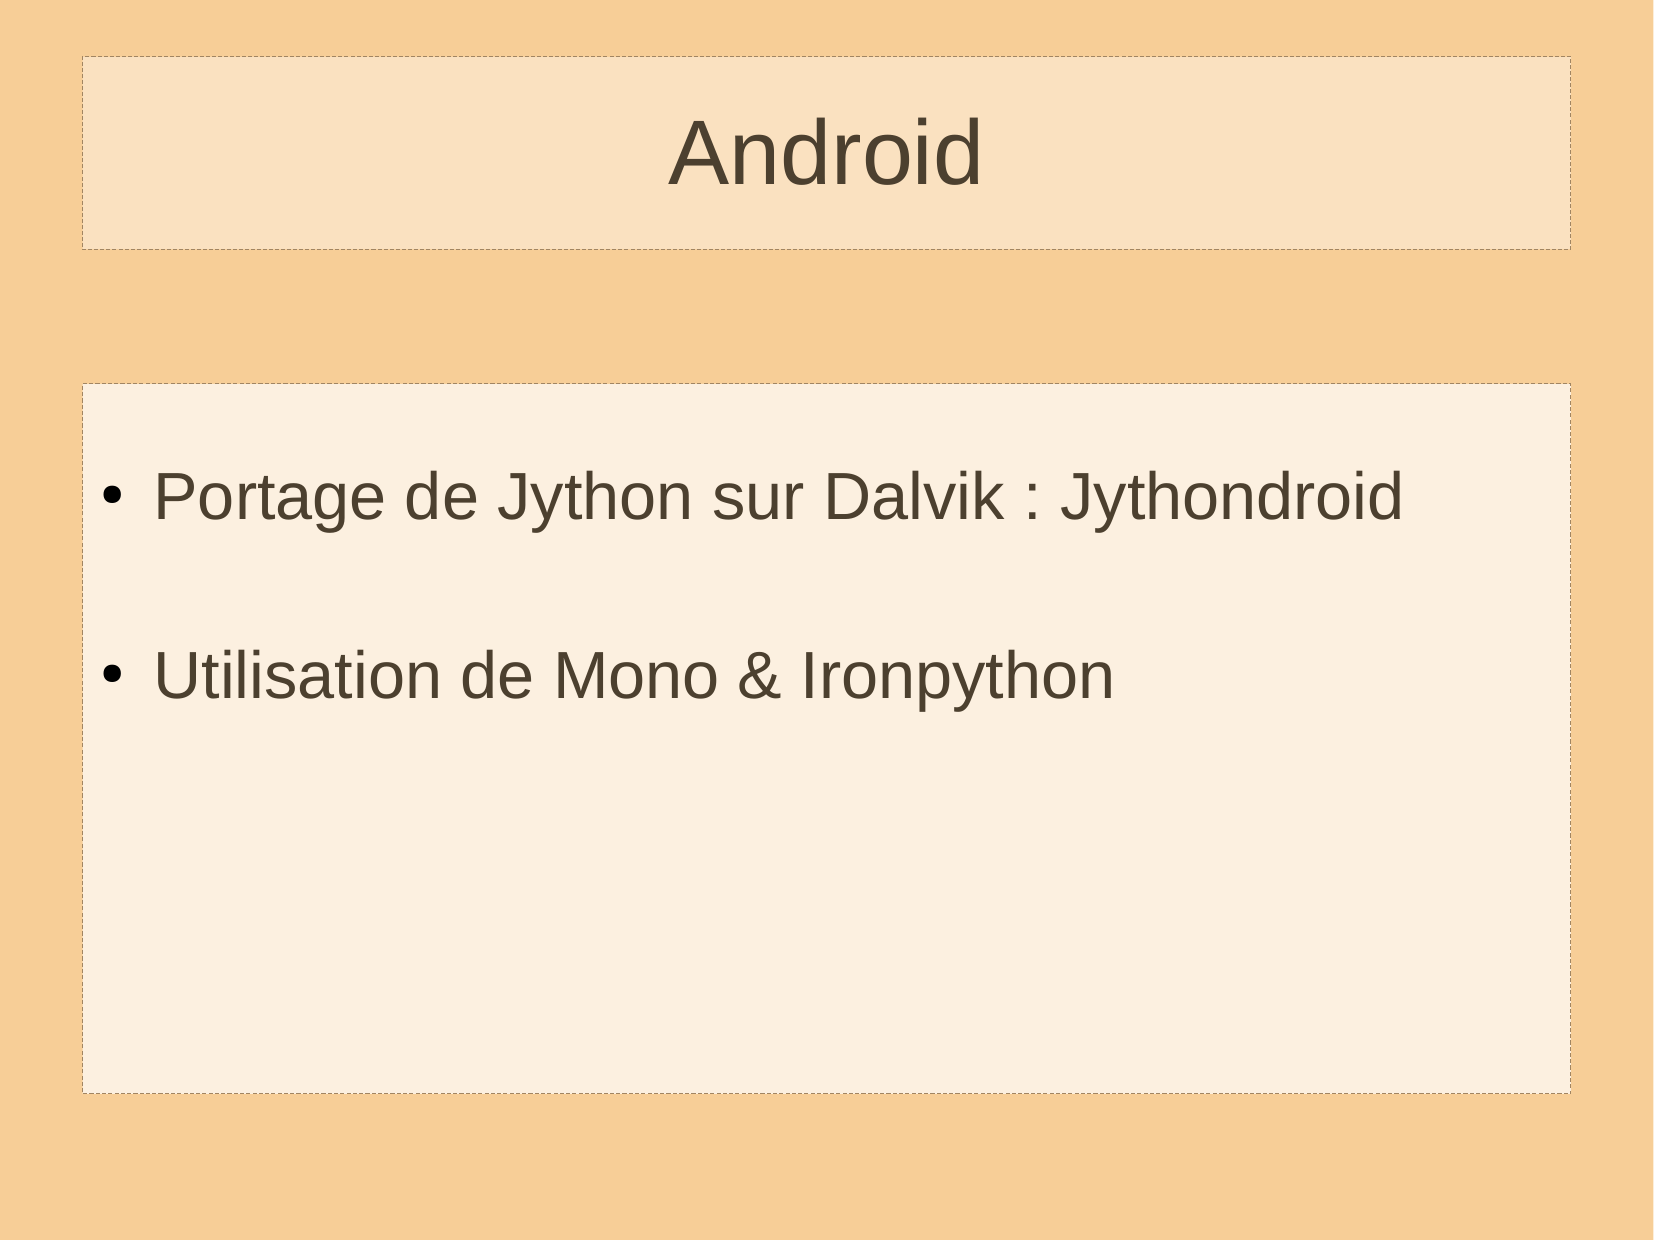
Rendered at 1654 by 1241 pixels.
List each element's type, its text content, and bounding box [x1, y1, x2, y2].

title Android [82, 56, 1571, 250]
list Portage de Jython sur Dalvik : Jythondroid Utilisation de Mono & Ironpython [82, 383, 1571, 1094]
